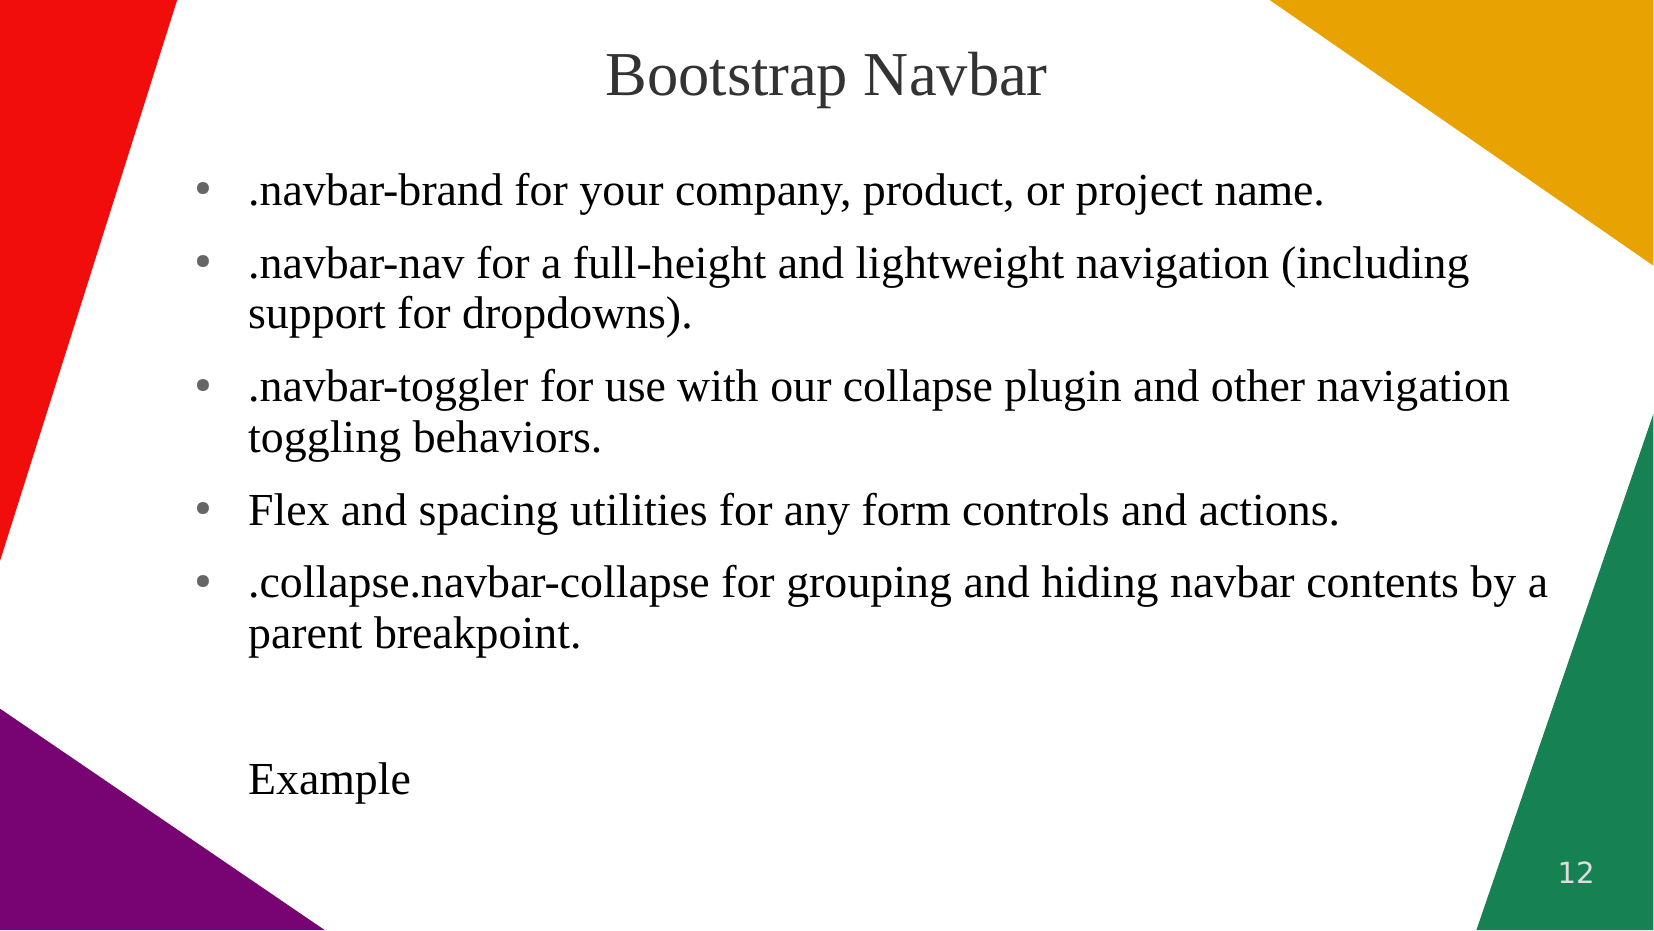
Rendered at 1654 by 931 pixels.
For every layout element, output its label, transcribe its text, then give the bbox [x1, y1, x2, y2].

list .navbar-brand for your company, product, or project name. .navbar-nav for a full-height and lightweight navigation (including support for dropdowns). .navbar-toggler for use with our collapse plugin and other navigation toggling behaviors. Flex and spacing utilities for any form controls and actions. .collapse.navbar-collapse for grouping and hiding navbar contents by a parent breakpoint. Example [177, 164, 1595, 844]
title Bootstrap Navbar [118, 0, 1536, 148]
